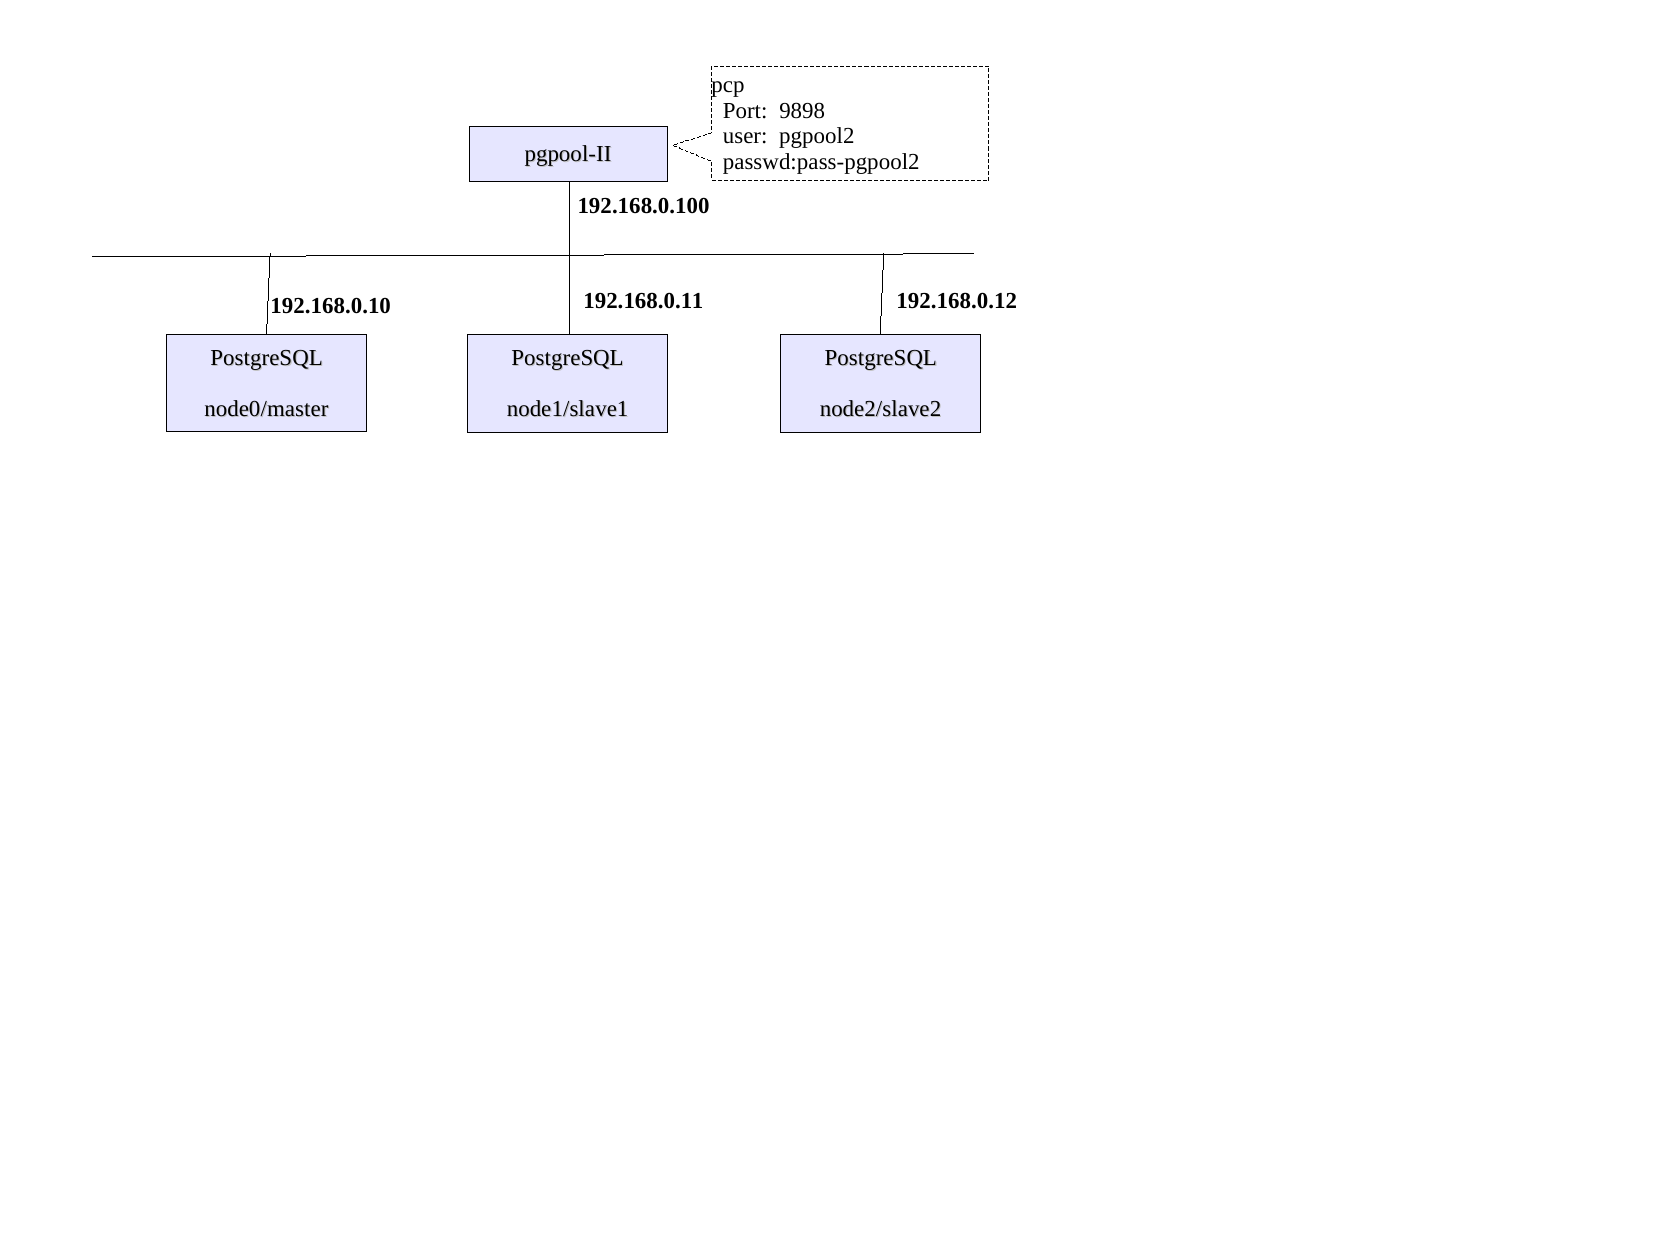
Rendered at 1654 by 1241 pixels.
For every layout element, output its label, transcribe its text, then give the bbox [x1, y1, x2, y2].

text_box 192.168.0.100 [577, 192, 754, 220]
text_box PostgreSQL node1/slave1 [467, 334, 668, 433]
text_box 192.168.0.10 [270, 293, 433, 320]
text_box PostgreSQL node2/slave2 [780, 334, 981, 433]
text_box PostgreSQL node0/master [166, 334, 367, 432]
text_box pcp Port: 9898 user: pgpool2 passwd:pass-pgpool2 [672, 66, 989, 181]
text_box pgpool-II [469, 126, 668, 182]
text_box 192.168.0.11 [583, 287, 746, 314]
text_box 192.168.0.12 [896, 287, 1059, 314]
